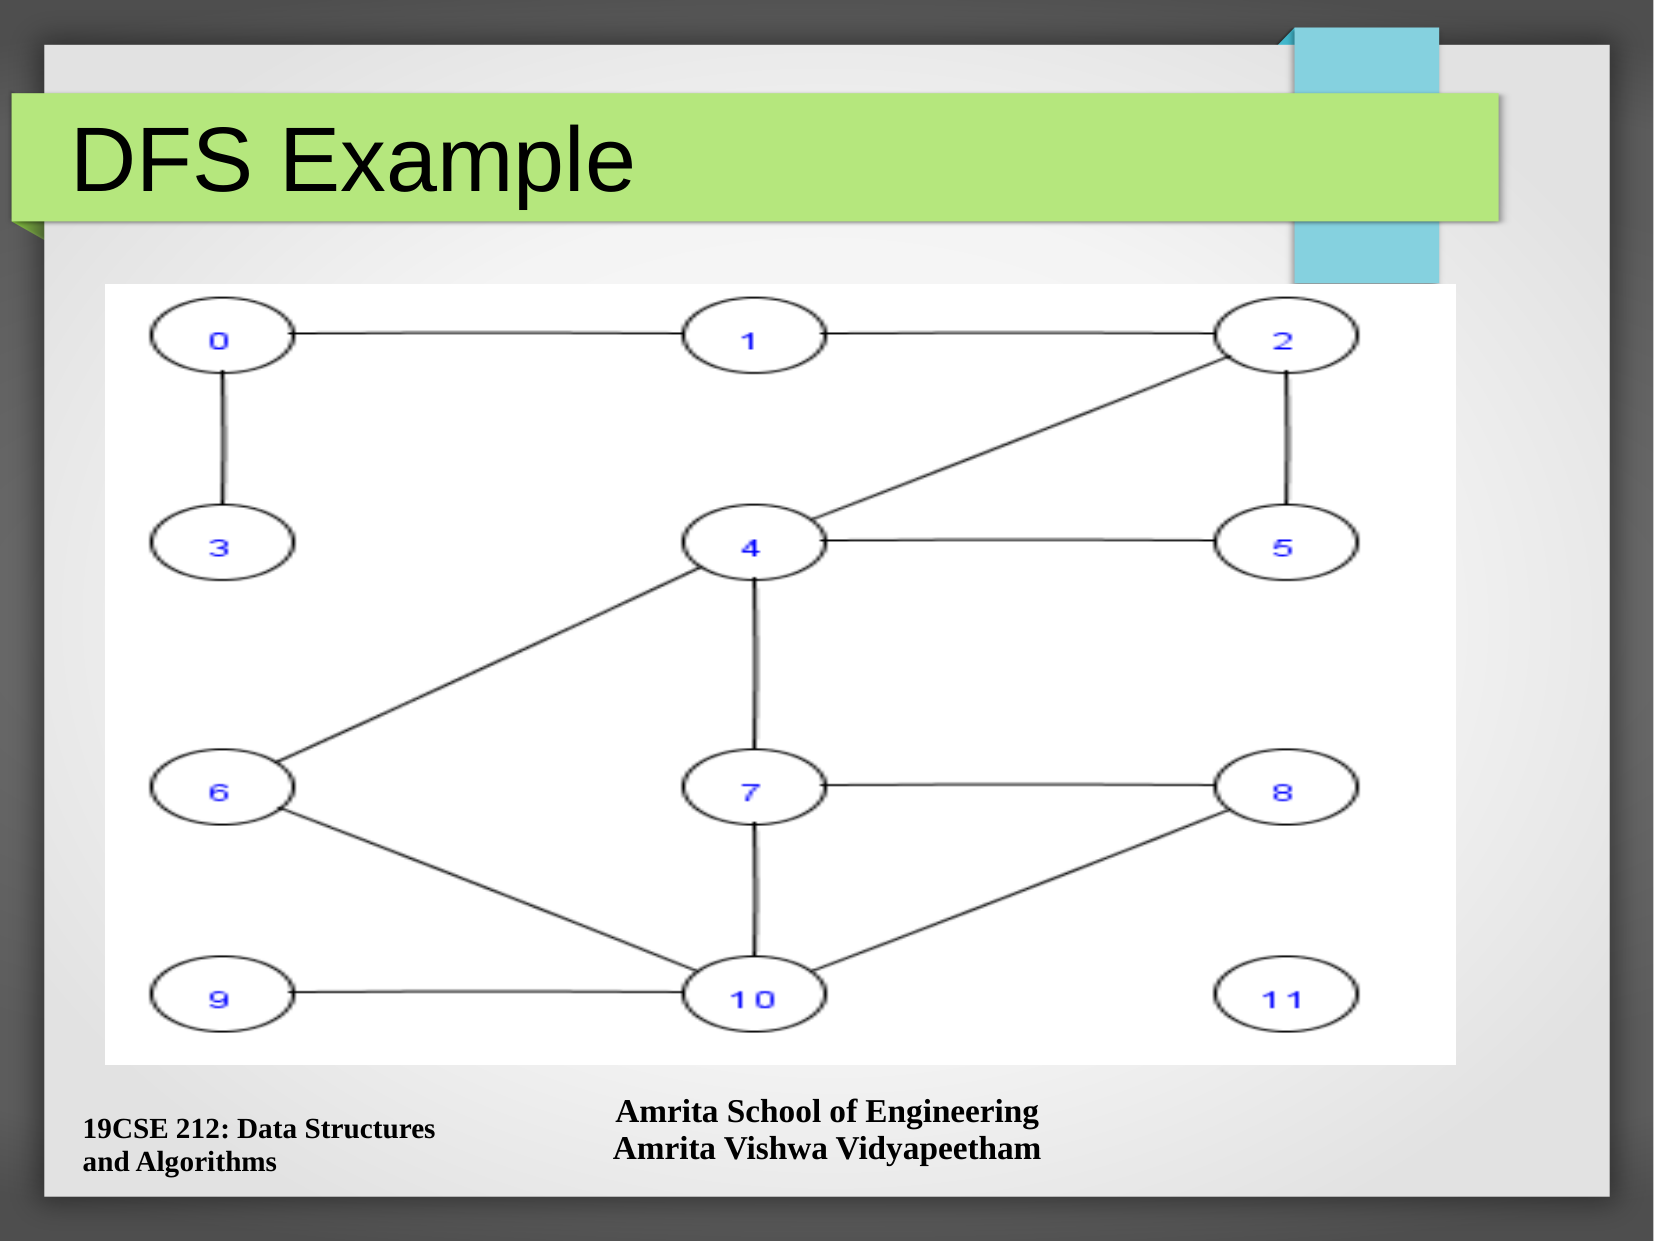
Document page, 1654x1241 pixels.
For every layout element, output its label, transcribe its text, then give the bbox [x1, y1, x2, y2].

title DFS Example [70, 106, 1229, 213]
picture [0, 0, 1654, 1241]
